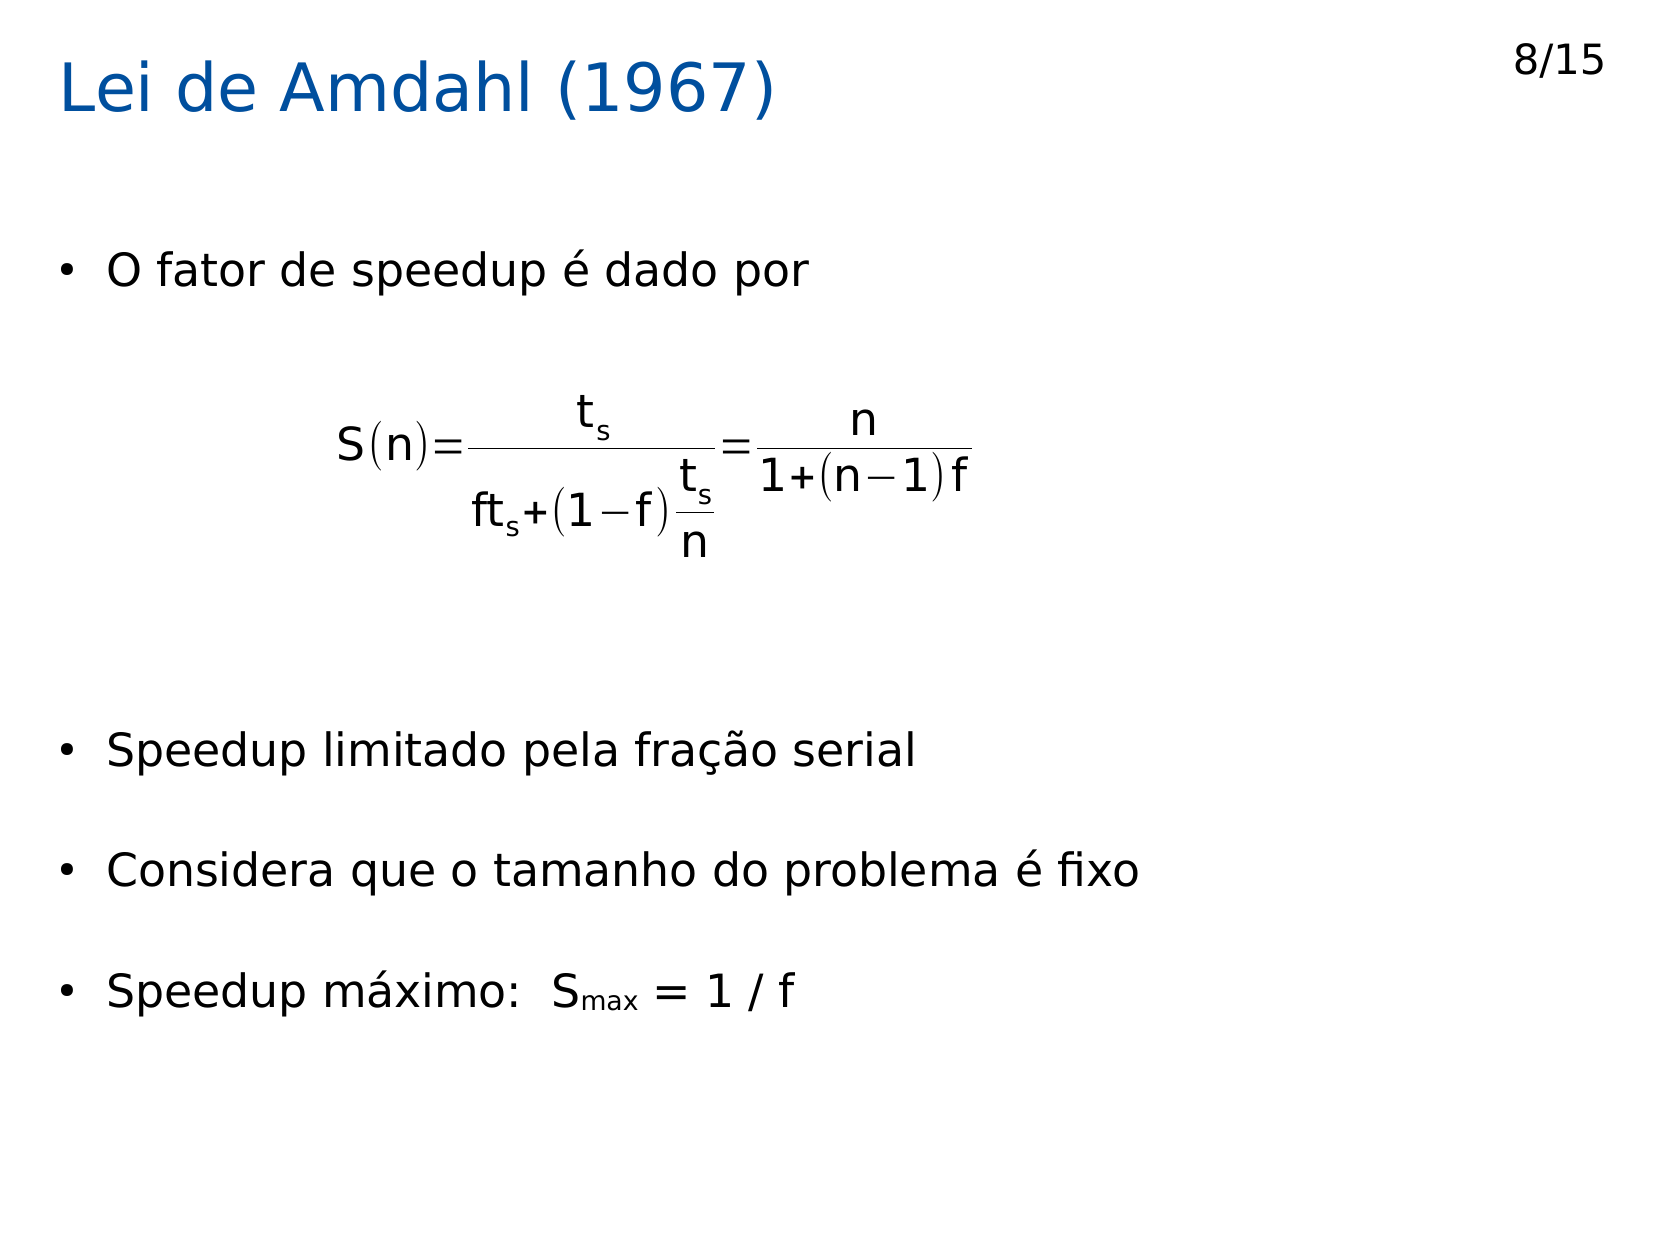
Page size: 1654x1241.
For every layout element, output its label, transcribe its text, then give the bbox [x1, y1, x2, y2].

chart [330, 385, 979, 568]
title Lei de Amdahl (1967) [59, 29, 1506, 148]
list O fator de speedup é dado por Speedup limitado pela fração serial Considera que o tamanho do problema é fixo Speedup máximo: Smax = 1 / f [59, 236, 1595, 1211]
